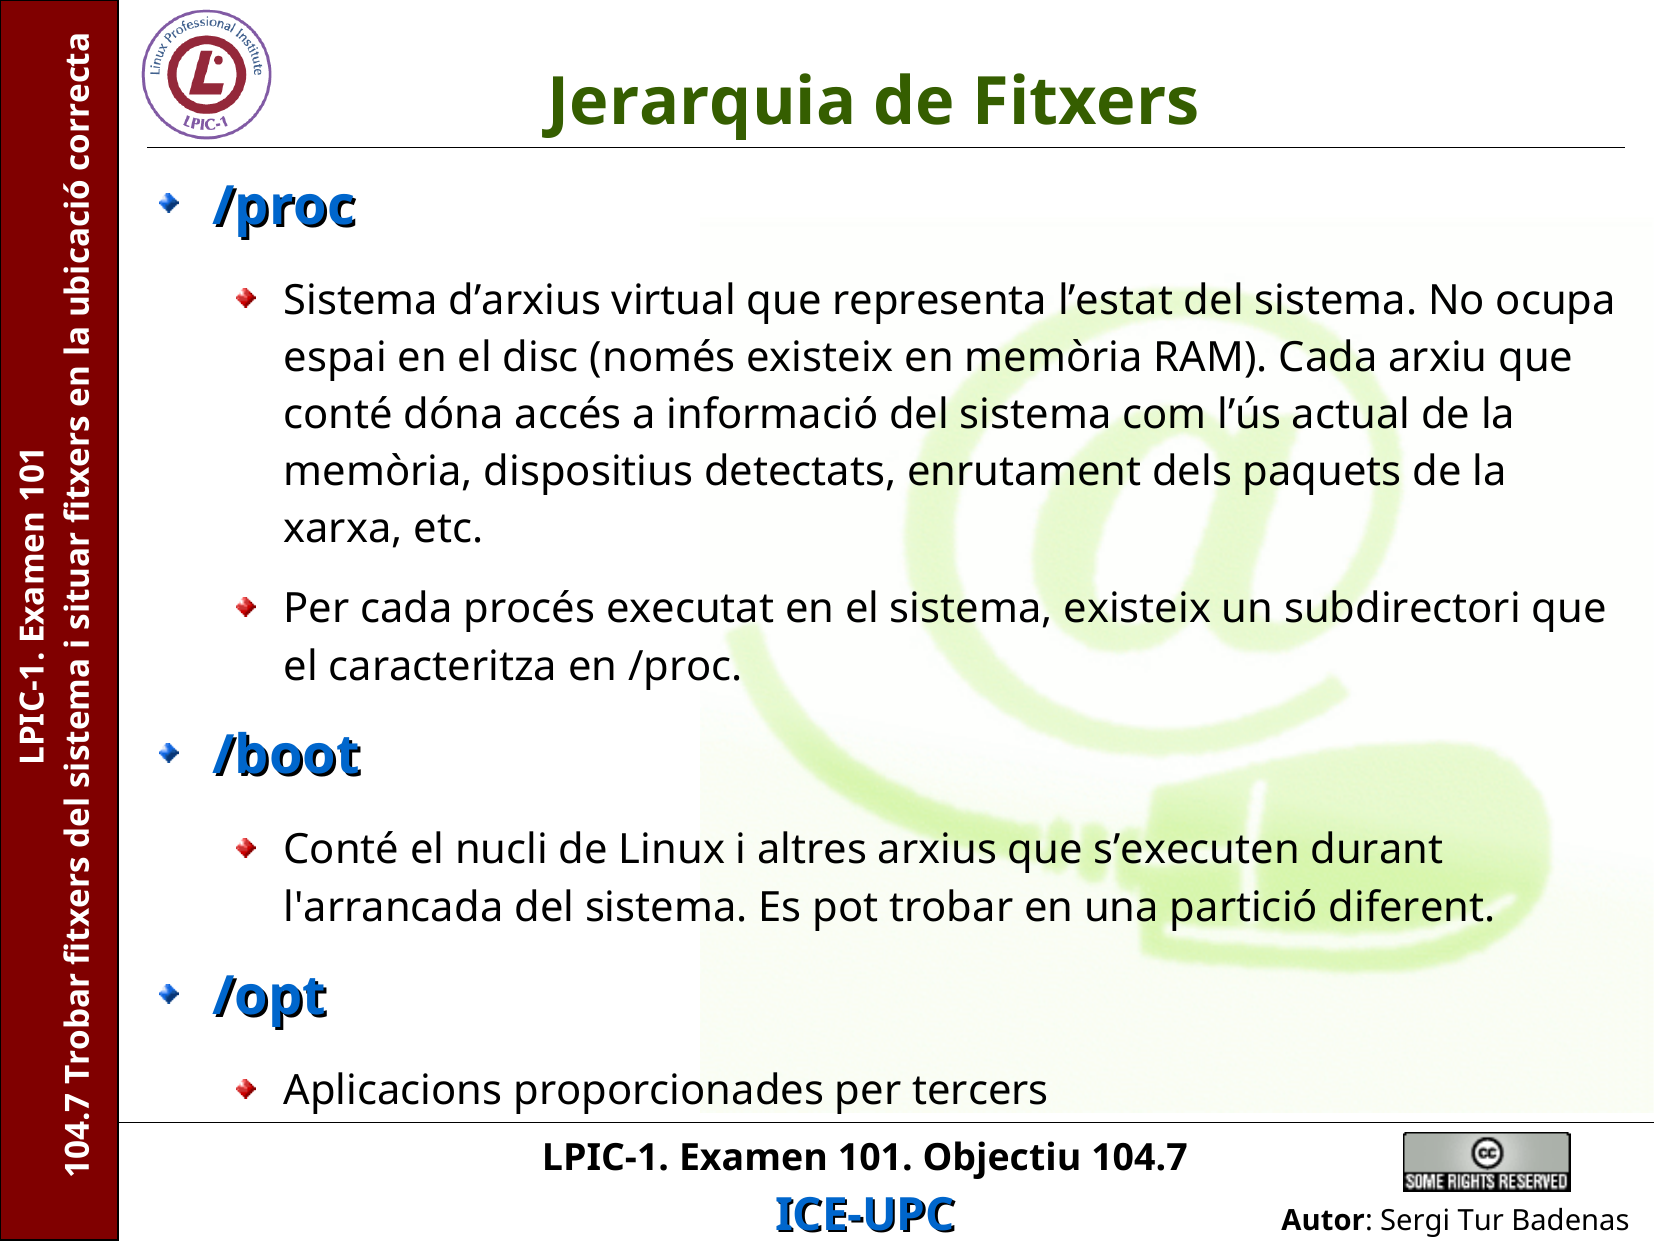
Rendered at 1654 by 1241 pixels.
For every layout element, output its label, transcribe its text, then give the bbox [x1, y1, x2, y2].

picture [761, 1084, 773, 1101]
picture [841, 1084, 854, 1101]
list /proc Sistema d’arxius virtual que representa l’estat del sistema. No ocupa espai en el disc (només existeix en memòria RAM). Cada arxiu que conté dóna accés a informació del sistema com l’ús actual de la memòria, dispositius detectats, enrutament dels paquets de la xarxa, etc. Per cada procés executat en el sistema, existeix un subdirectori que el caracteritza en /proc. /boot Conté el nucli de Linux i altres arxius que s’executen durant l'arrancada del sistema. Es pot trobar en una partició diferent. /opt Aplicacions proporcionades per tercers [141, 166, 1630, 1080]
picture [1403, 1132, 1571, 1192]
picture [700, 217, 1654, 1113]
title Jerarquia de Fitxers [129, 49, 1619, 148]
picture [135, 5, 277, 49]
picture [236, 1080, 256, 1099]
